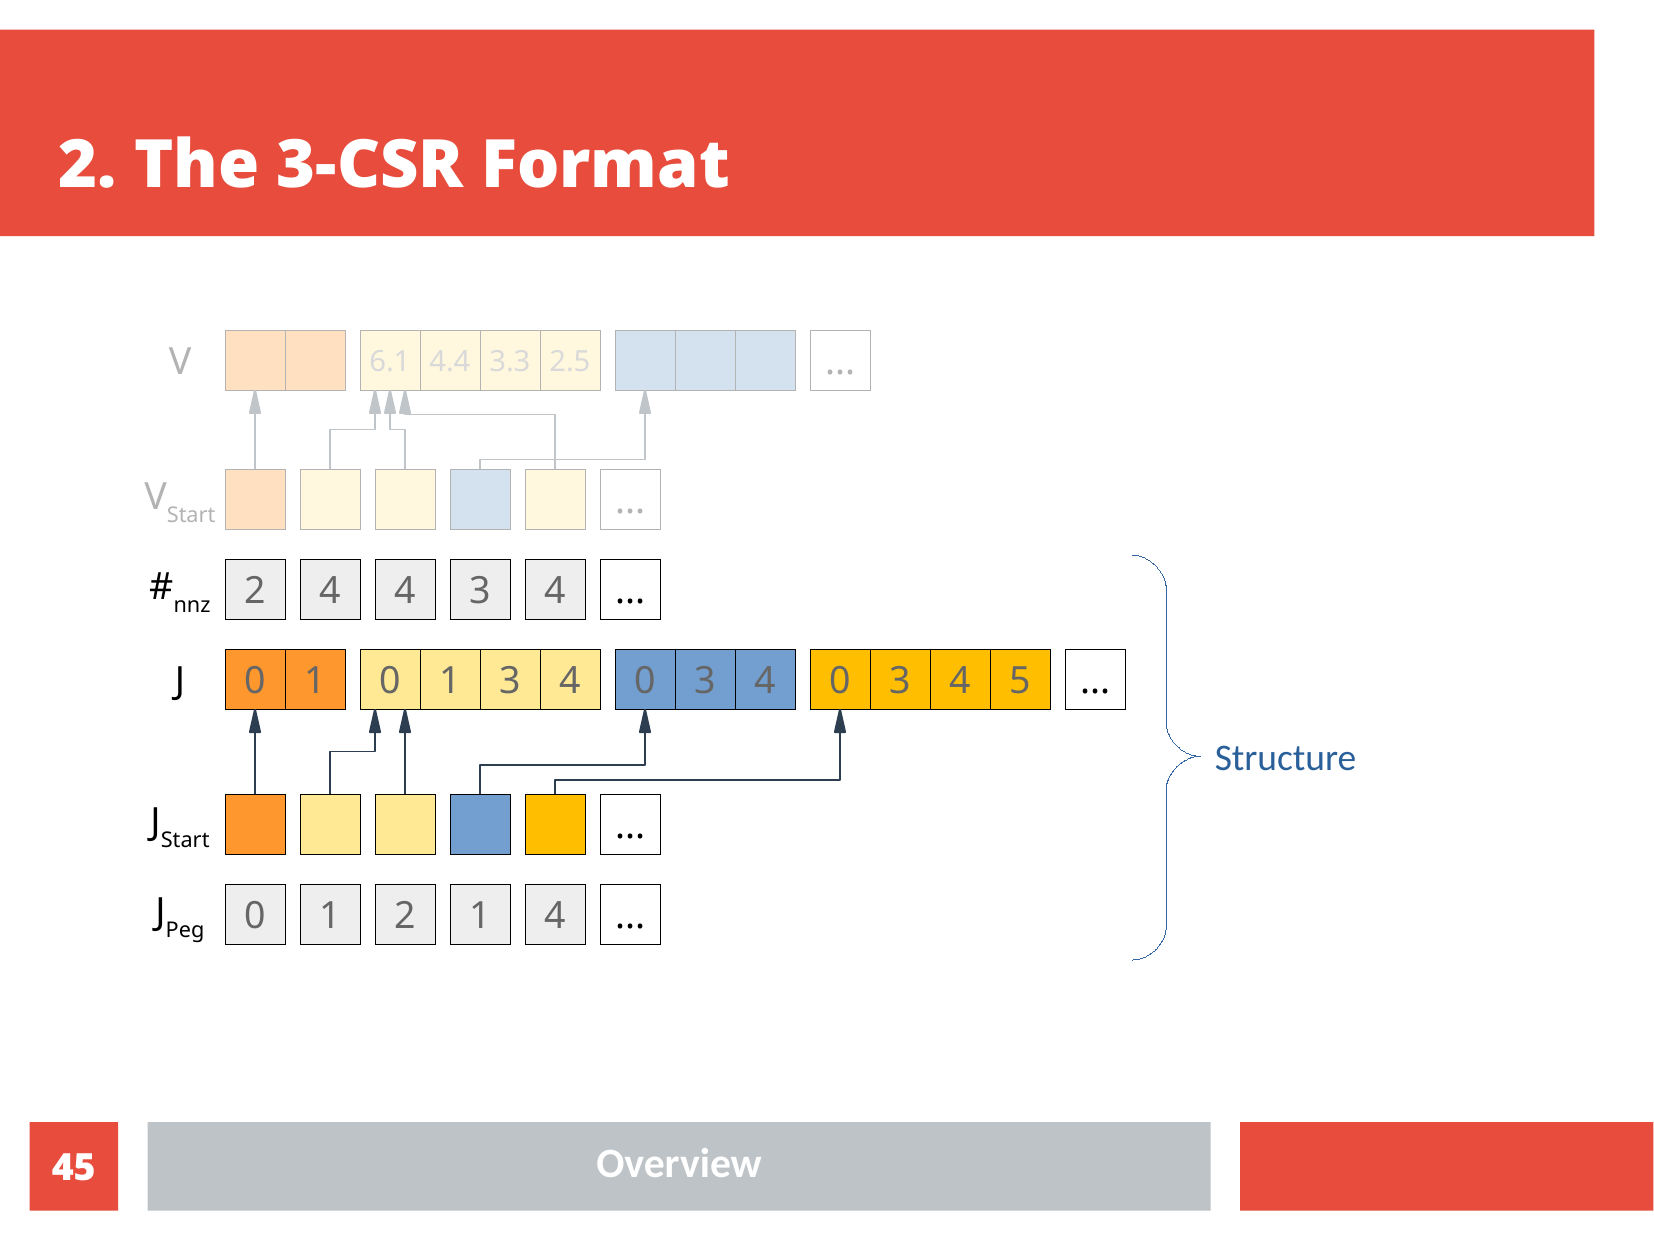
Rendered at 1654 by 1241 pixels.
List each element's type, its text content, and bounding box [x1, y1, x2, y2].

text_box ... [1065, 649, 1126, 710]
text_box 3 [480, 649, 540, 710]
text_box 0 [615, 649, 675, 710]
text_box 1 [450, 884, 511, 945]
text_box 1 [300, 884, 361, 945]
text_box JPeg [150, 884, 211, 945]
text_box 1 [285, 649, 346, 710]
text_box 4 [300, 559, 361, 620]
text_box 3 [675, 649, 735, 710]
text_box 4 [540, 649, 601, 710]
text_box 0 [360, 649, 420, 710]
text_box 4 [735, 649, 796, 710]
text_box Overview [150, 1125, 1208, 1210]
text_box ... [600, 794, 661, 855]
text_box ... [600, 884, 661, 945]
text_box 4 [930, 649, 990, 710]
text_box 4 [525, 559, 586, 620]
text_box [375, 794, 436, 855]
text_box [90, 315, 1381, 541]
text_box 2 [225, 559, 286, 620]
title 2. The 3-CSR Format [59, 59, 1595, 207]
text_box 0 [810, 649, 870, 710]
text_box [450, 794, 511, 855]
text_box 1 [420, 649, 480, 710]
text_box 3 [450, 559, 511, 620]
text_box Structure [1200, 735, 1546, 788]
text_box 5 [990, 649, 1051, 710]
text_box [525, 794, 586, 855]
text_box 2 [375, 884, 436, 945]
text_box ... [600, 559, 661, 620]
text_box #nnz [150, 559, 211, 620]
text_box JStart [150, 794, 211, 855]
text_box 0 [225, 884, 286, 945]
text_box 4 [525, 884, 586, 945]
text_box 4 [375, 559, 436, 620]
text_box [225, 794, 286, 855]
text_box 0 [225, 649, 285, 710]
text_box J [150, 649, 211, 710]
text_box 3 [870, 649, 930, 710]
text_box [300, 794, 361, 855]
